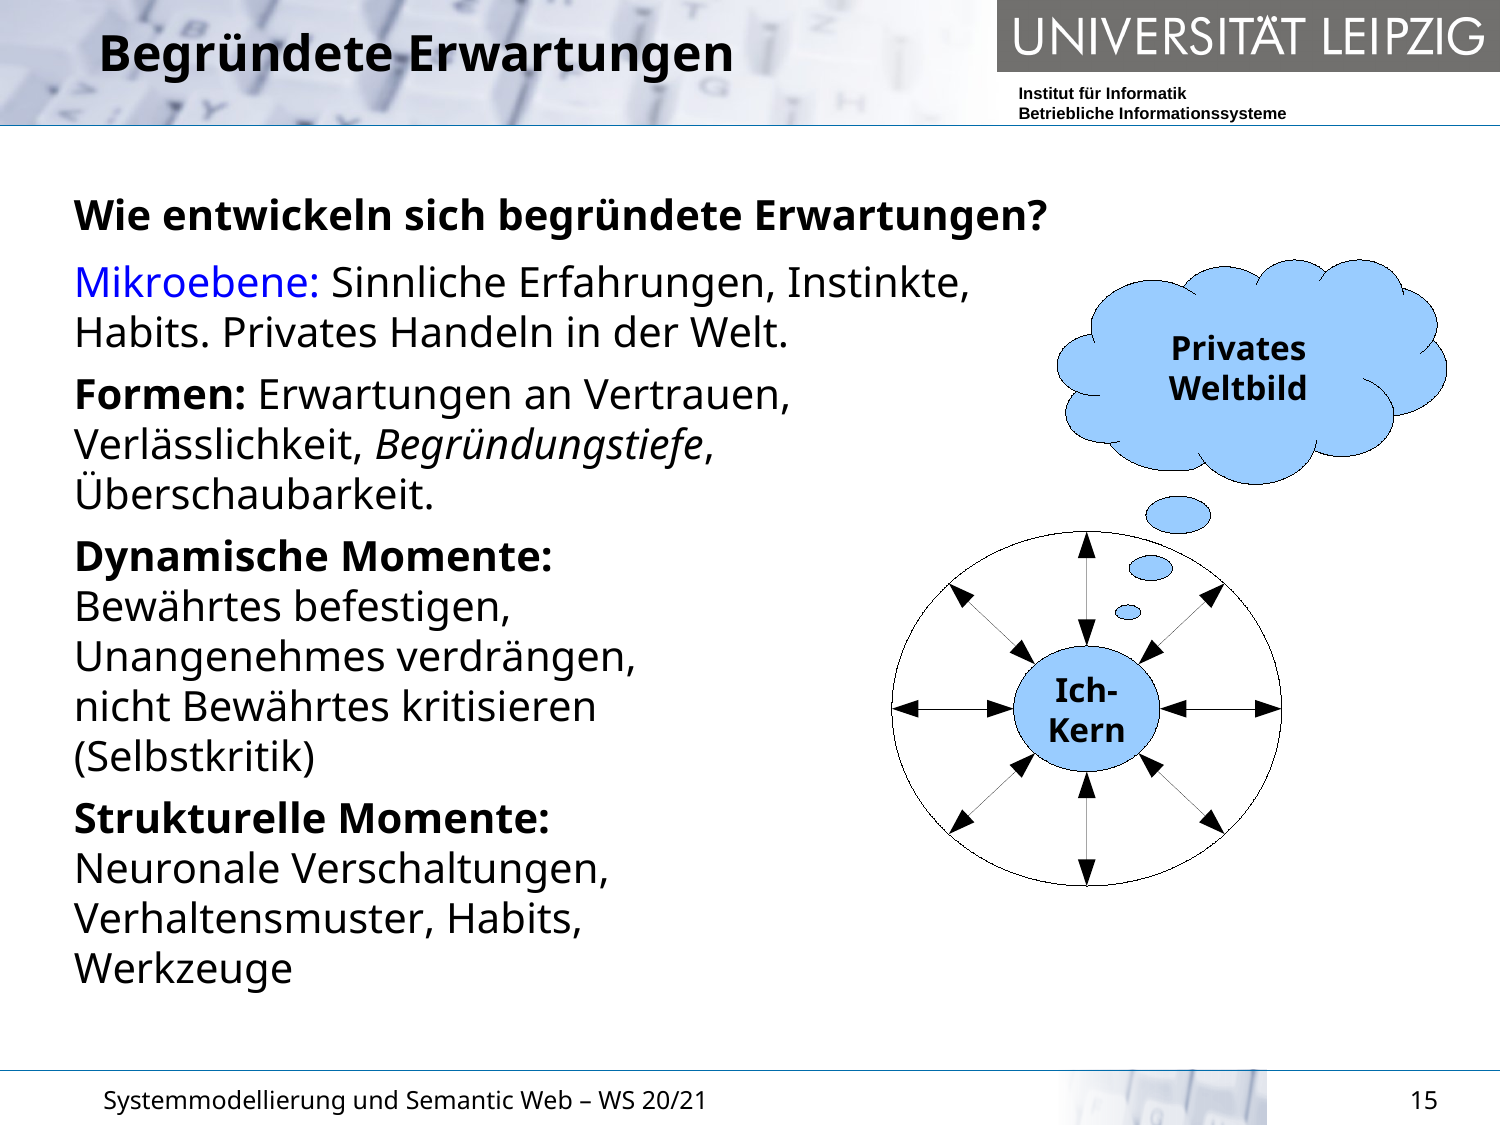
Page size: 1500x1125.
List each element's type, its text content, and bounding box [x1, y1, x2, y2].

text_box Begründete Erwartungen [84, 13, 751, 90]
text_box Privates Weltbild [1205, 259, 1447, 485]
picture [1057, 1071, 1267, 1125]
text_box Wie entwickeln sich begründete Erwartungen? Mikroebene: Sinnliche Erfahrungen, Instinkte, Habits. Privates Handeln in der Welt. Formen: Erwartungen an Vertrauen, Verlässlichkeit, Begründungstiefe, Überschaubarkeit. Dynamische Momente: Bewährtes befestigen, Unangenehmes verdrängen, nicht Bewährtes kritisieren (Selbstkritik) Strukturelle Momente: Neuronale Verschaltungen, Verhaltensmuster, Habits, Werkzeuge [59, 181, 1205, 1000]
picture [0, 0, 1500, 125]
